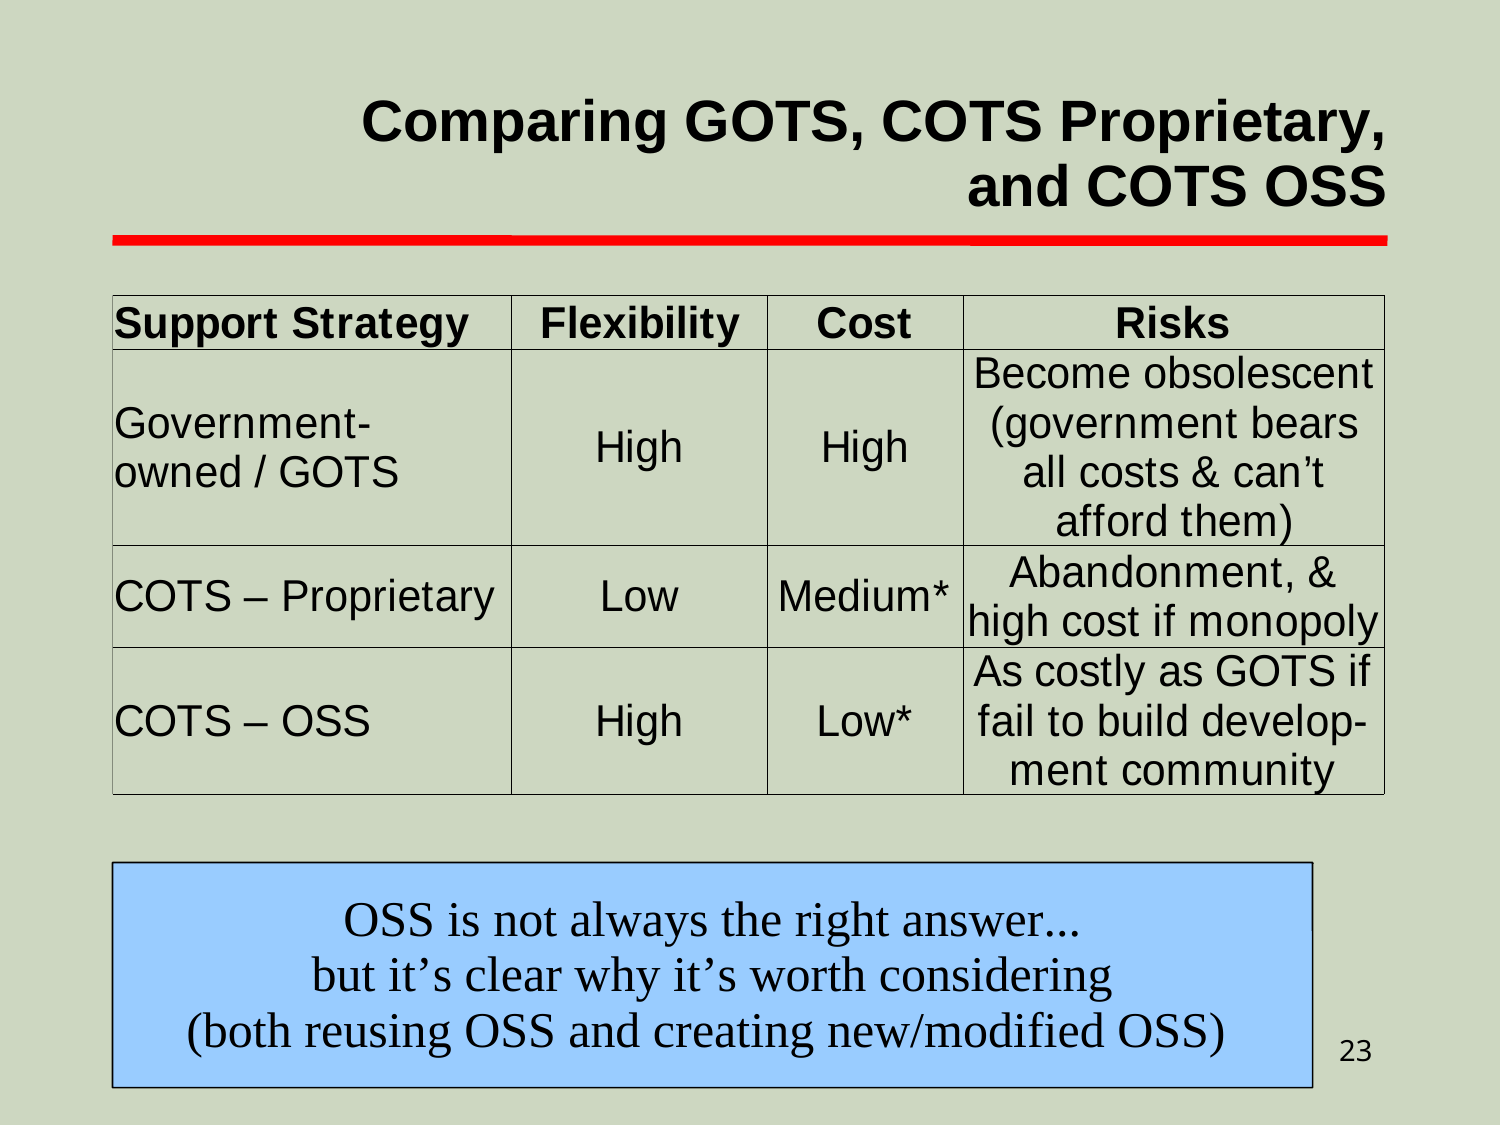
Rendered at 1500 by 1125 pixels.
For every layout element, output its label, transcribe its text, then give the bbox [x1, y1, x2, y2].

chart [112, 295, 1500, 852]
title Comparing GOTS, COTS Proprietary, and COTS OSS [337, 85, 1388, 224]
text_box OSS is not always the right answer... but it’s clear why it’s worth considering (both reusing OSS and creating new/modified OSS) [112, 862, 1313, 1088]
